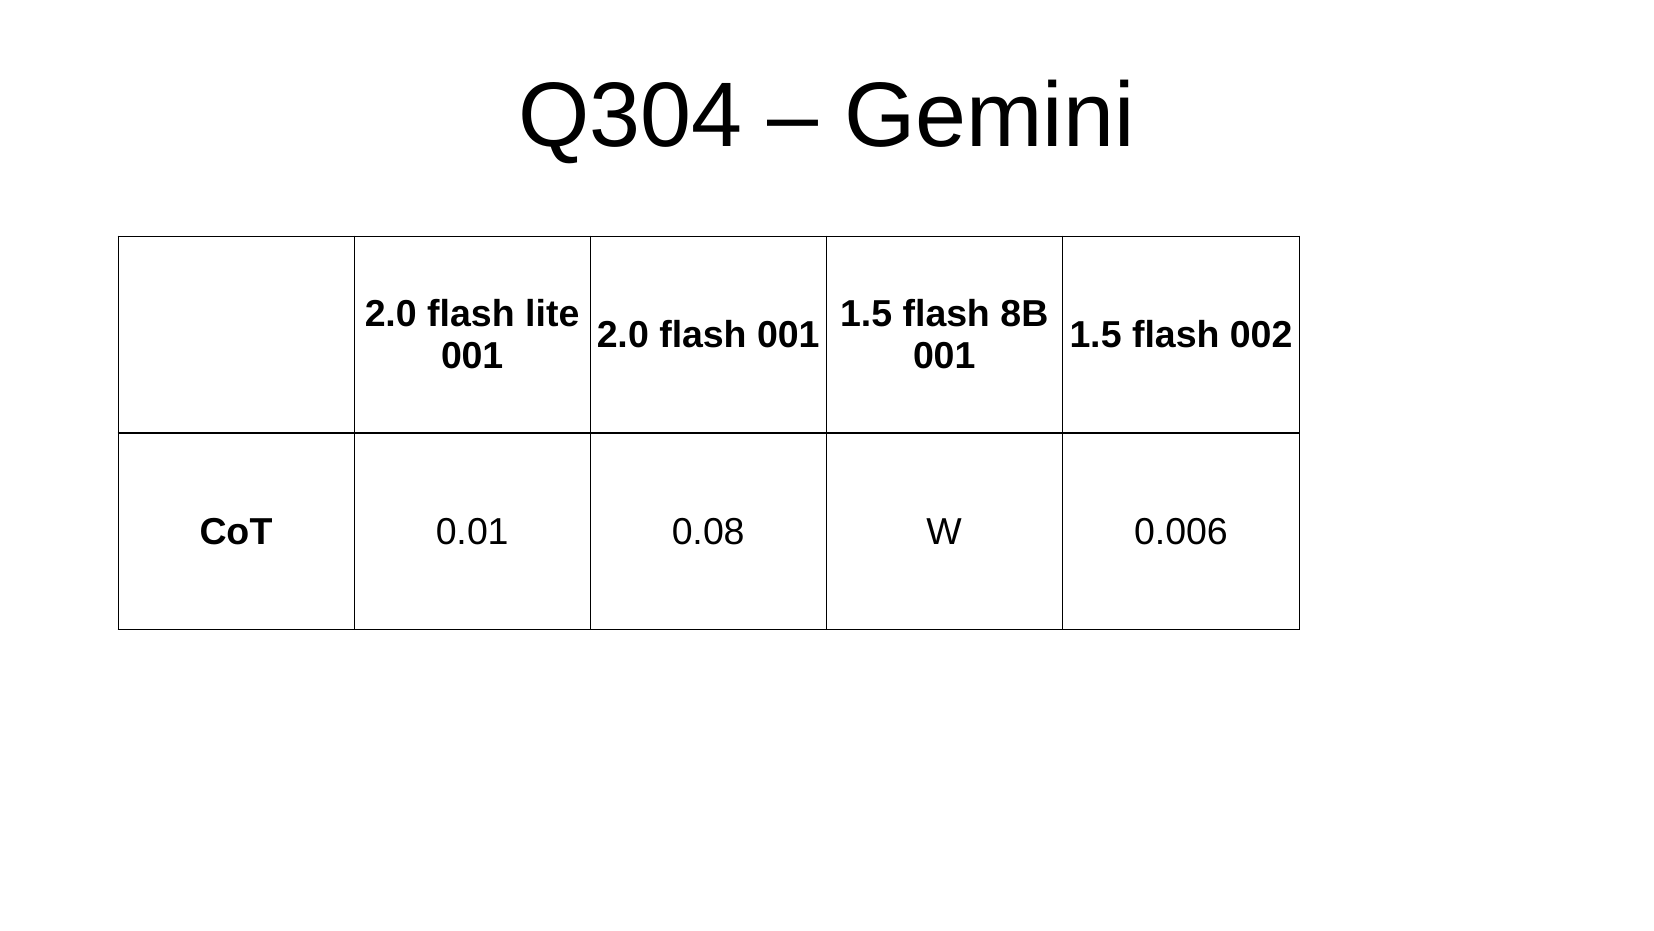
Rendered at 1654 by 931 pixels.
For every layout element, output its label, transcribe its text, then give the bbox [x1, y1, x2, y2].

table_cell 0.08 [591, 434, 826, 629]
table_header 2.0 flash 001 [591, 237, 826, 432]
table_header [119, 237, 354, 432]
table_header 1.5 flash 8B 001 [827, 237, 1062, 432]
table_header 1.5 flash 002 [1063, 237, 1299, 432]
table_cell 0.01 [355, 434, 590, 629]
table_header 2.0 flash lite 001 [355, 237, 590, 432]
table_cell W [827, 434, 1062, 629]
title Q304 – Gemini [82, 37, 1571, 193]
table_cell CoT [119, 434, 354, 629]
table_cell 0.006 [1063, 434, 1299, 629]
